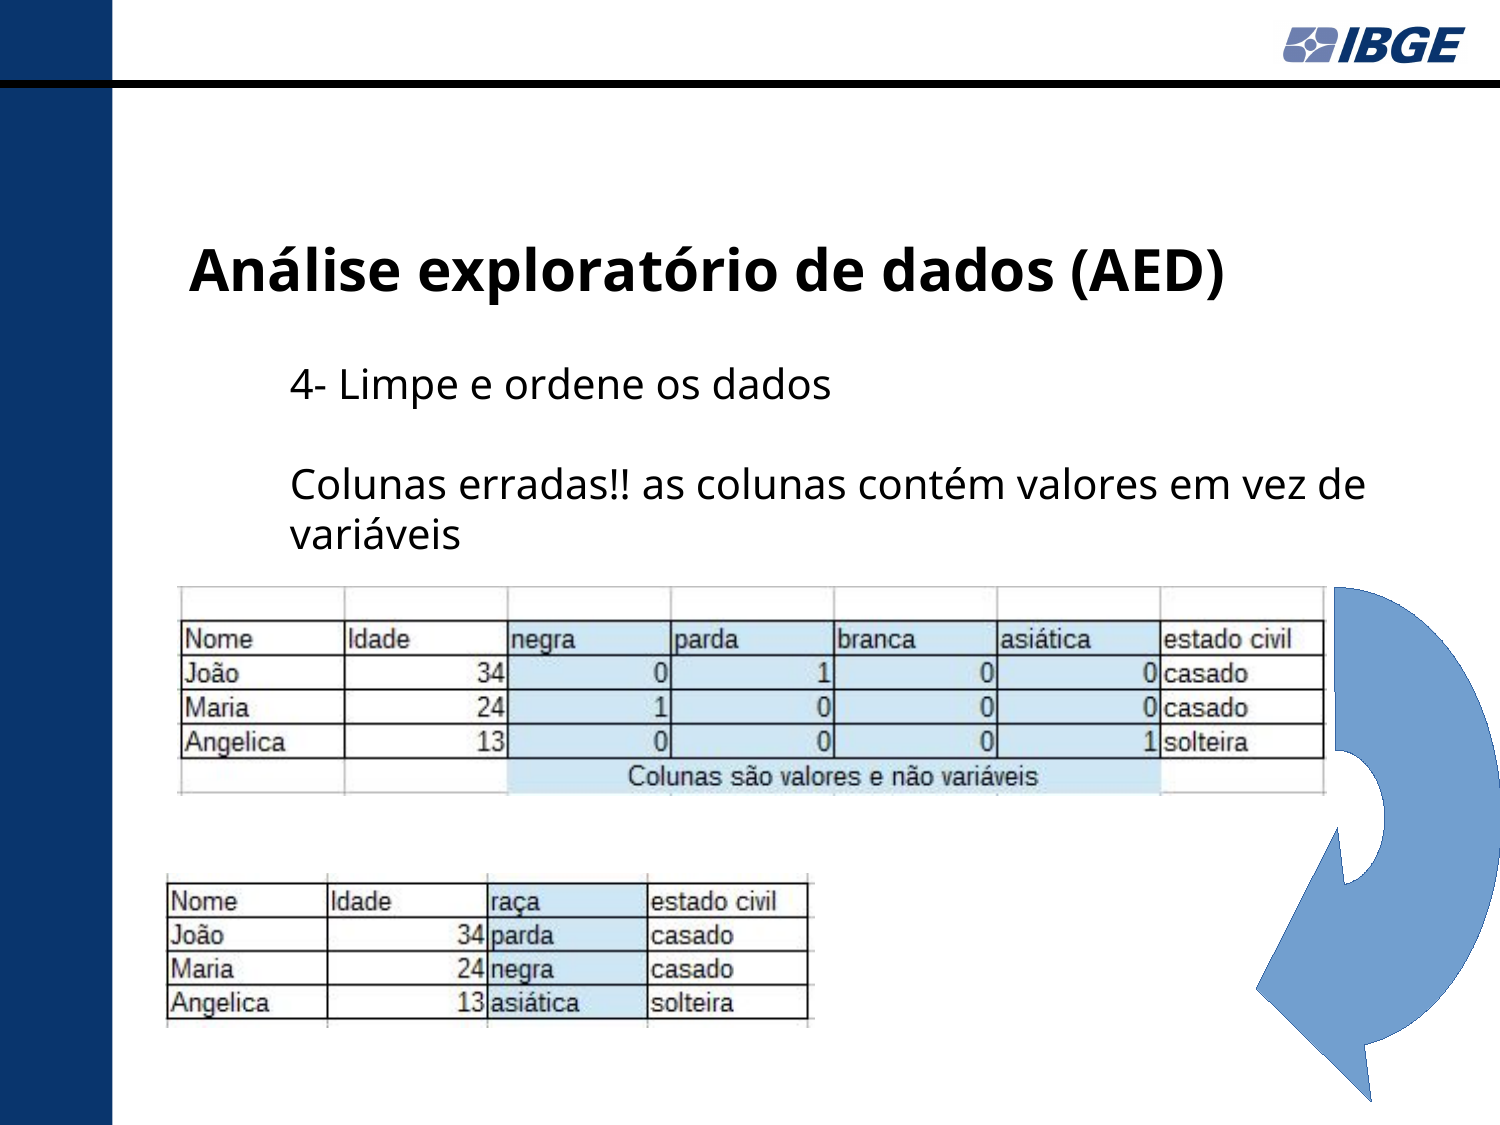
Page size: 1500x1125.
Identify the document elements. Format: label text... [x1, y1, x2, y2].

text_box [1256, 587, 1500, 1102]
text_box 4- Limpe e ordene os dados Colunas erradas!! as colunas contém valores em vez de variáveis [274, 350, 1418, 916]
picture [1273, 20, 1468, 64]
picture [165, 873, 815, 1028]
picture [177, 586, 1327, 796]
text_box Análise exploratório de dados (AED) [174, 224, 1426, 311]
